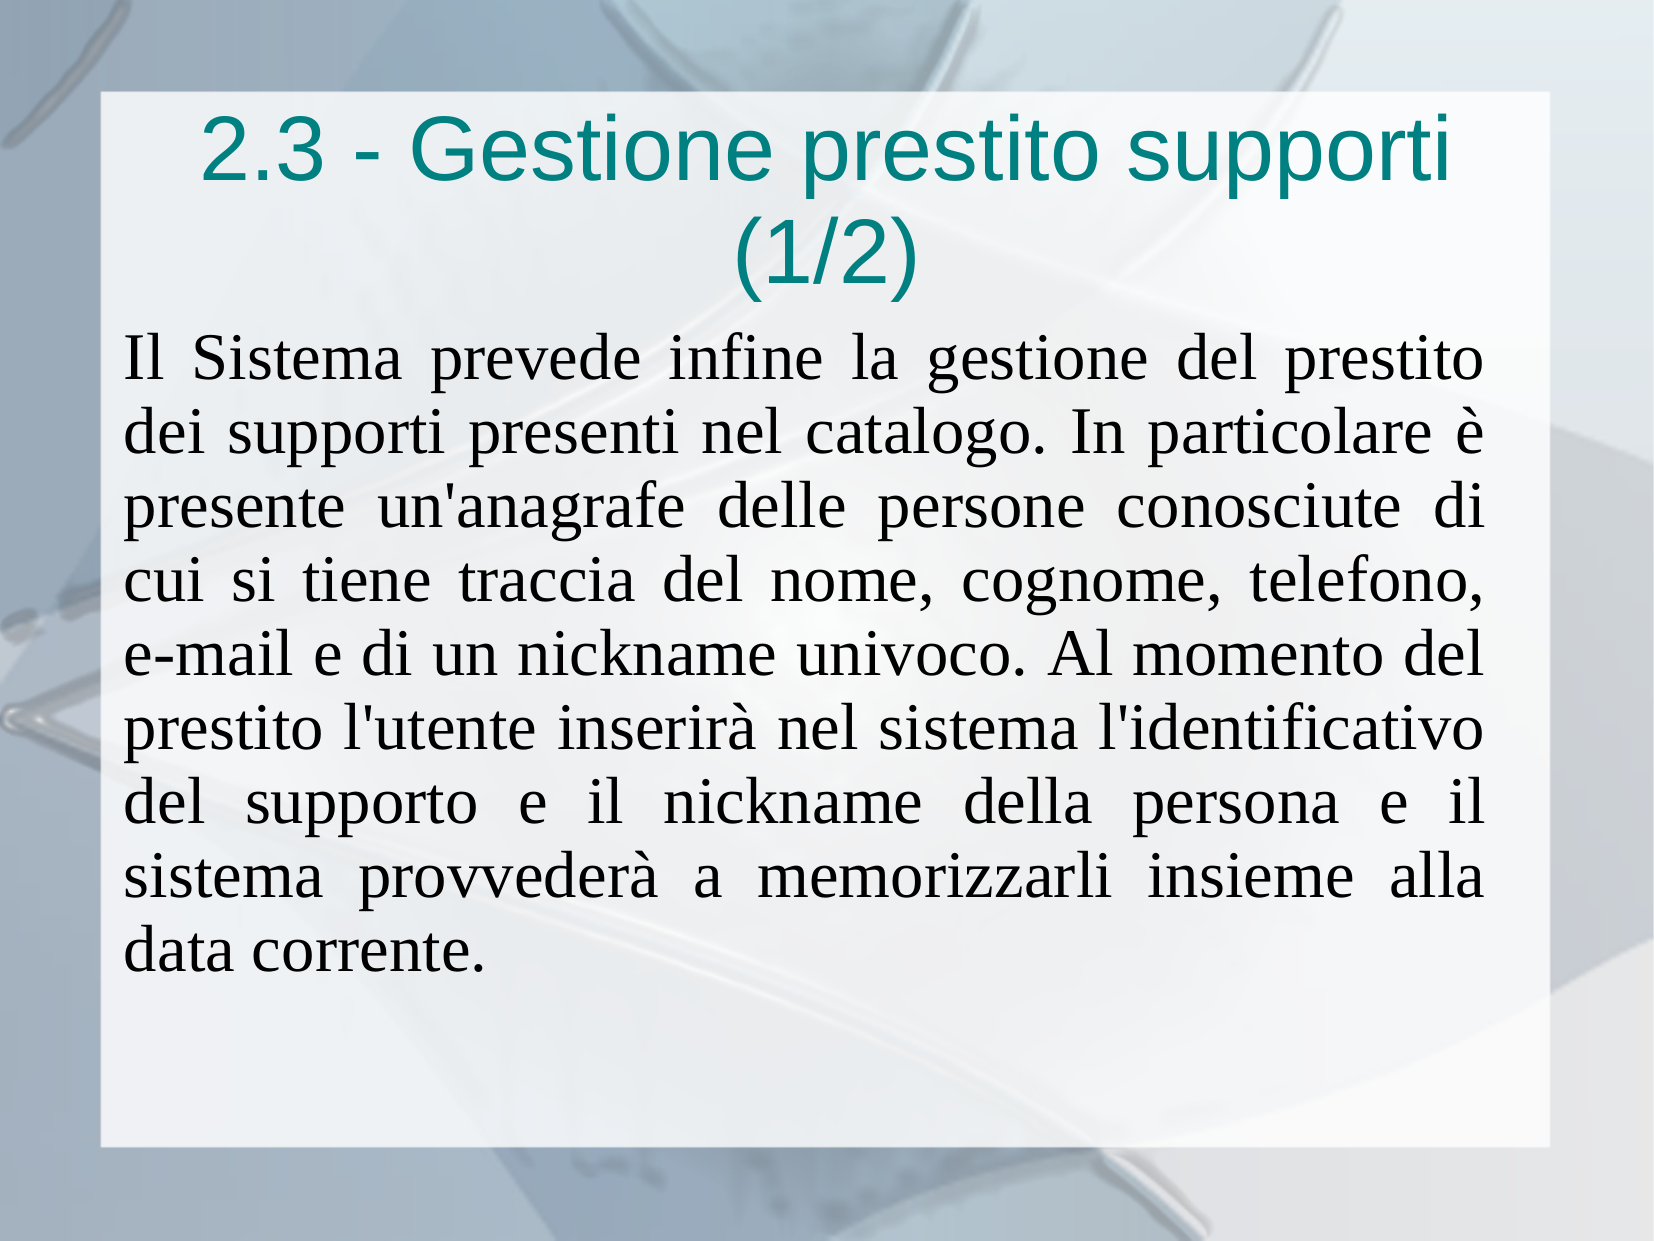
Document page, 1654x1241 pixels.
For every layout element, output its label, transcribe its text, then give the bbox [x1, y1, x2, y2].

picture [0, 0, 1654, 1241]
title 2.3 - Gestione prestito supporti (1/2) [118, 97, 1536, 303]
list Il Sistema prevede infine la gestione del prestito dei supporti presenti nel catalogo. In particolare è presente un'anagrafe delle persone conosciute di cui si tiene traccia del nome, cognome, telefono, e-mail e di un nickname univoco. Al momento del prestito l'utente inserirà nel sistema l'identificativo del supporto e il nickname della persona e il sistema provvederà a memorizzarli insieme alla data corrente. [124, 319, 1489, 987]
